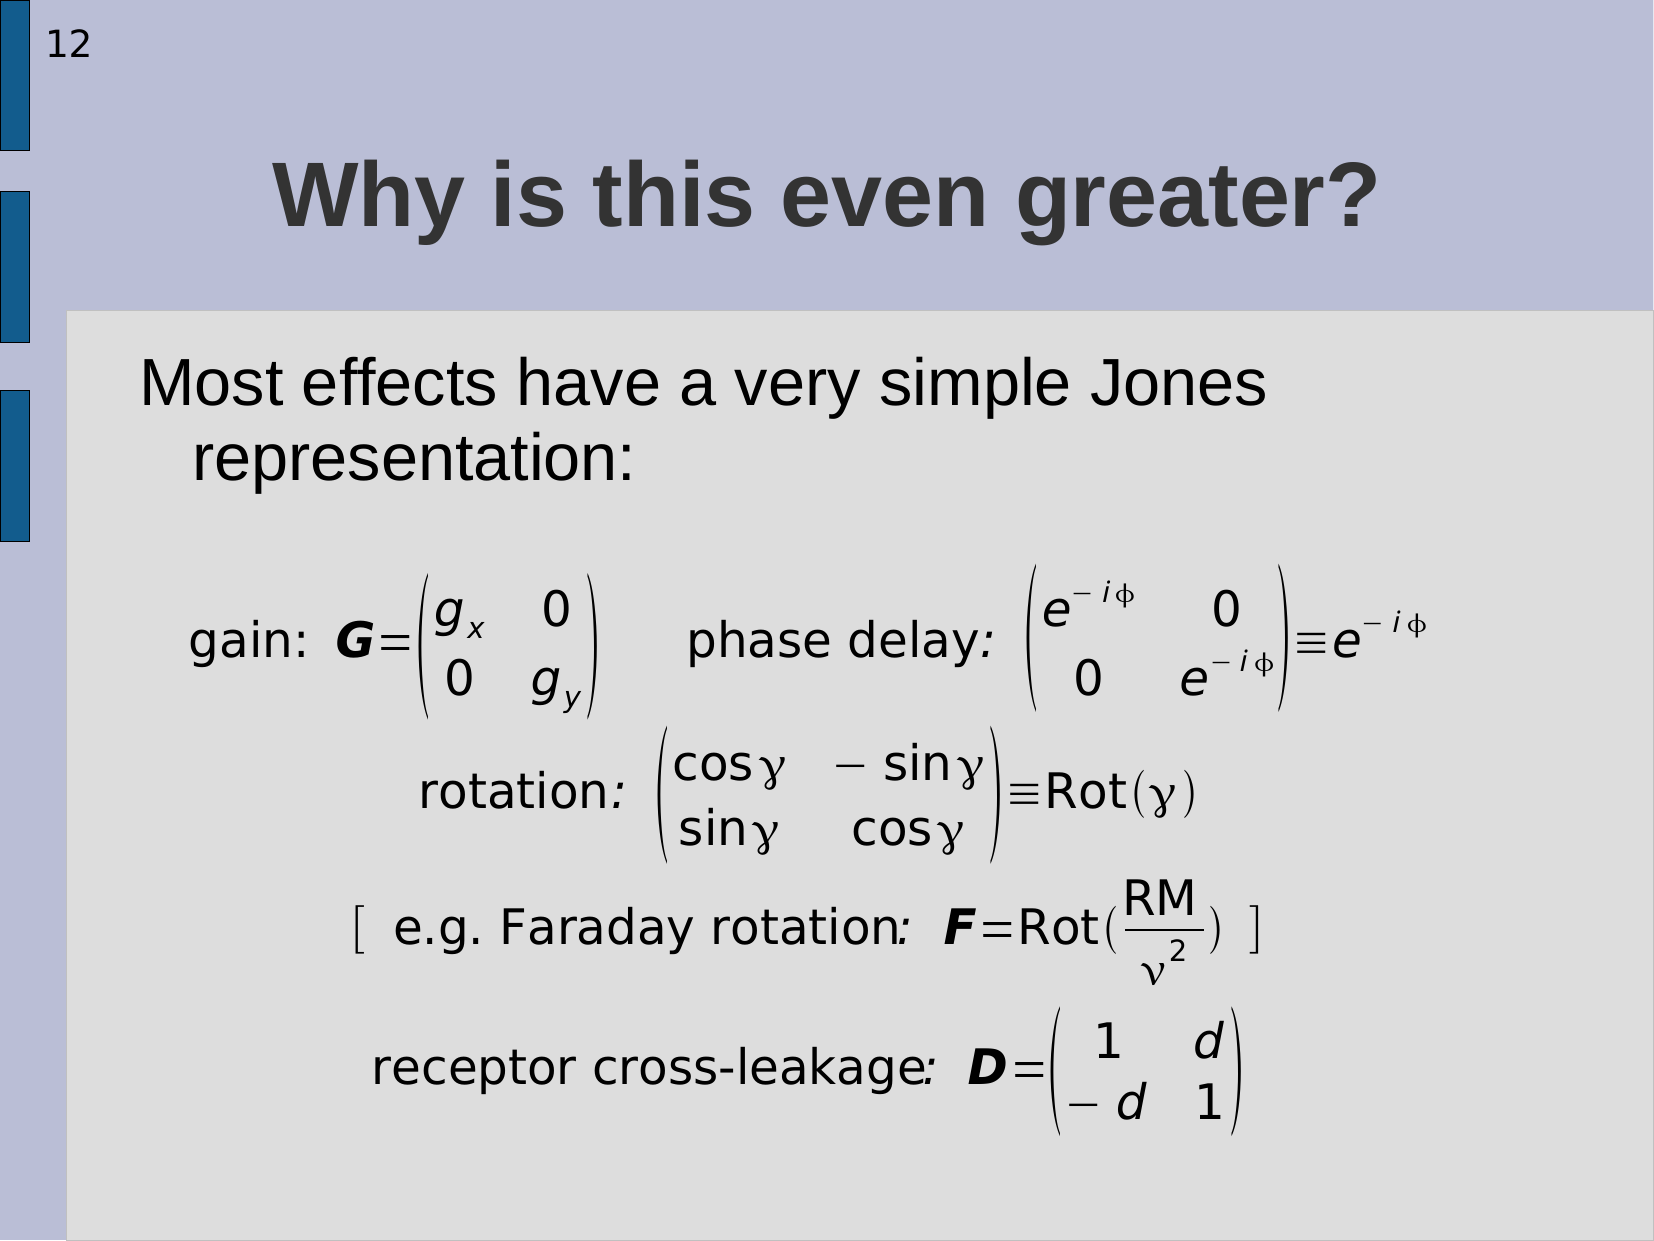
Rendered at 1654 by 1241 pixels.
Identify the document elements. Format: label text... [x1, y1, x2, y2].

title Why is this even greater? [121, 91, 1534, 299]
text_box <number> [32, 15, 267, 89]
chart [182, 561, 1433, 1138]
list Most effects have a very simple Jones representation: [121, 344, 1534, 562]
